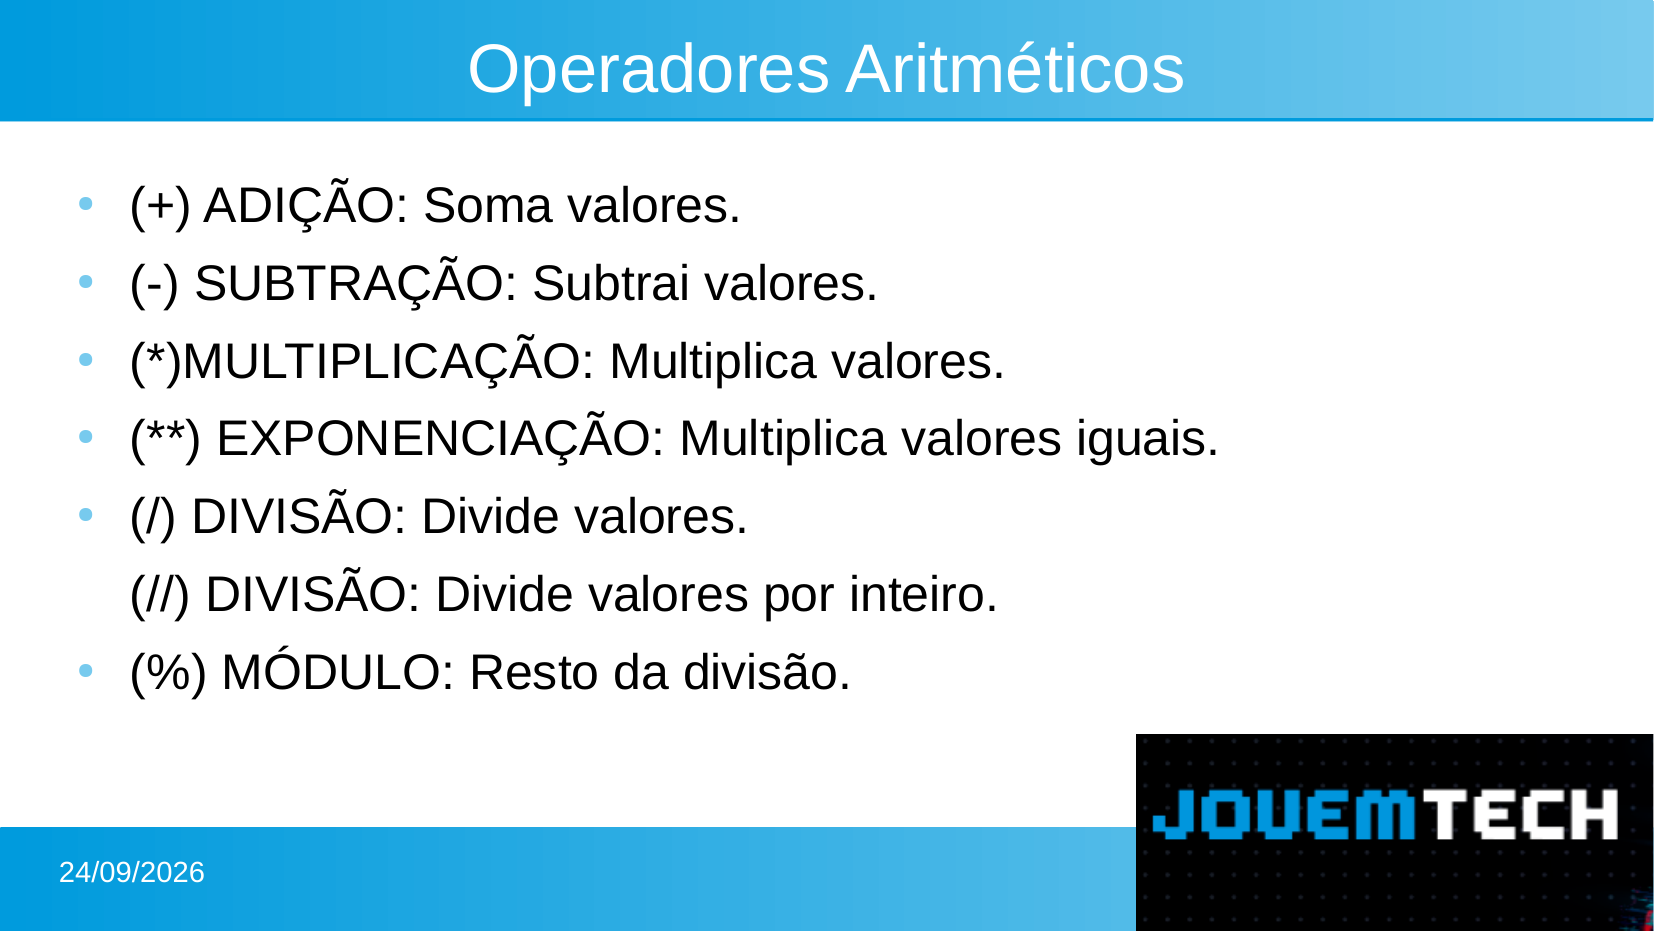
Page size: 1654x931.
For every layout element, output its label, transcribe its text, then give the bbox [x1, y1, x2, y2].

picture [1136, 734, 1654, 931]
title Operadores Aritméticos [59, 29, 1595, 108]
list (+) ADIÇÃO: Soma valores. (-) SUBTRAÇÃO: Subtrai valores. (*)MULTIPLICAÇÃO: Multiplica valores. (**) EXPONENCIAÇÃO: Multiplica valores iguais. (/) DIVISÃO: Divide valores. (//) DIVISÃO: Divide valores por inteiro. (%) MÓDULO: Resto da divisão. [59, 177, 1595, 768]
